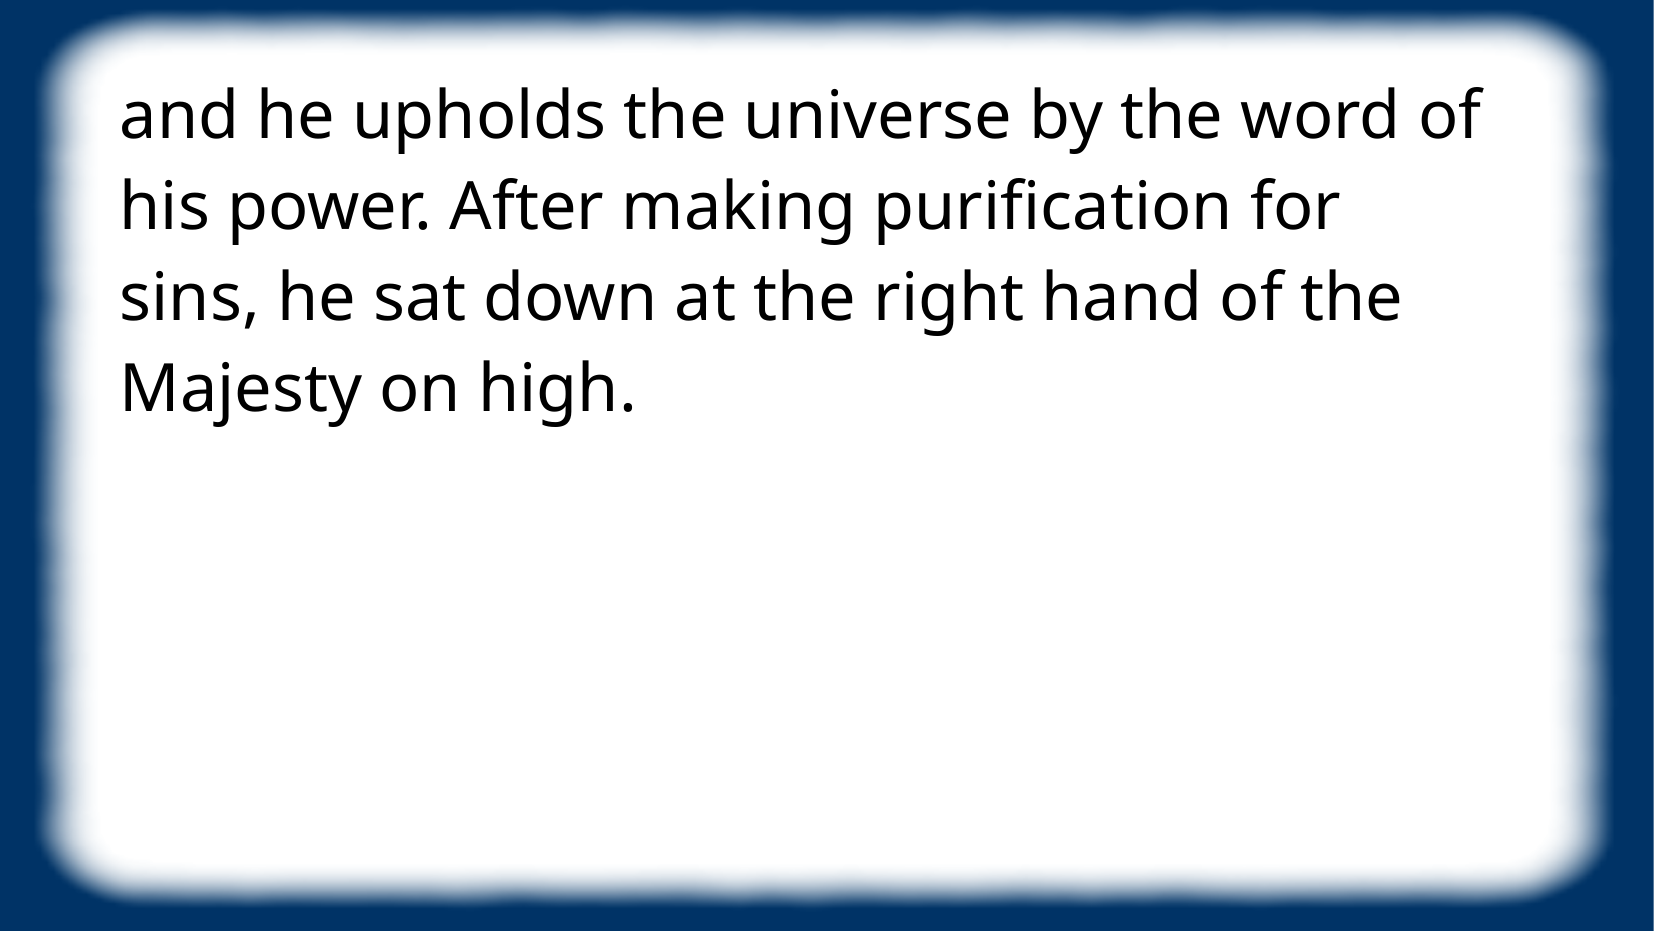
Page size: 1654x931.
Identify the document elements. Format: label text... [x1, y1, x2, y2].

picture [0, 0, 1654, 931]
text_box and he upholds the universe by the word of his power. After making purification for sins, he sat down at the right hand of the Majesty on high. [105, 60, 1561, 430]
